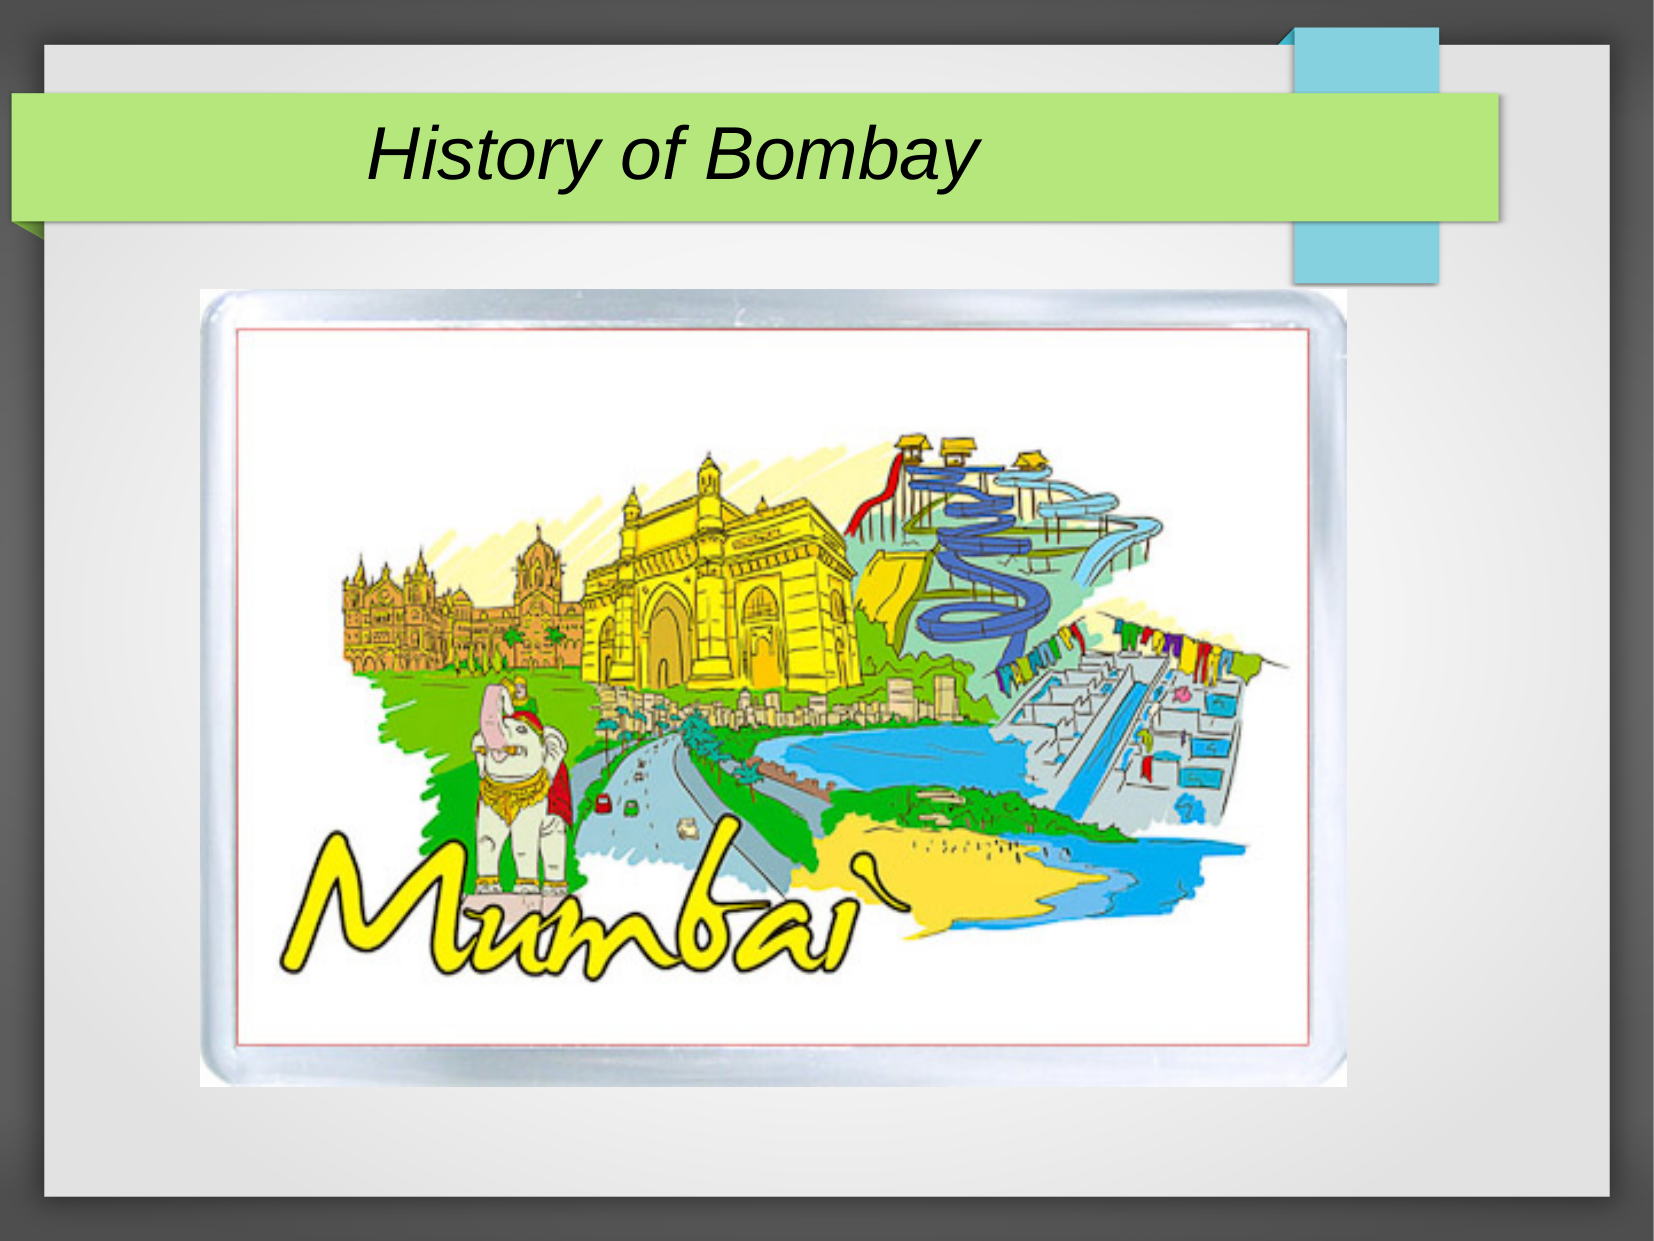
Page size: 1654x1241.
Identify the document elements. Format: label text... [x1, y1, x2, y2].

picture [0, 0, 1654, 1241]
title History of Bombay [82, 94, 1264, 213]
